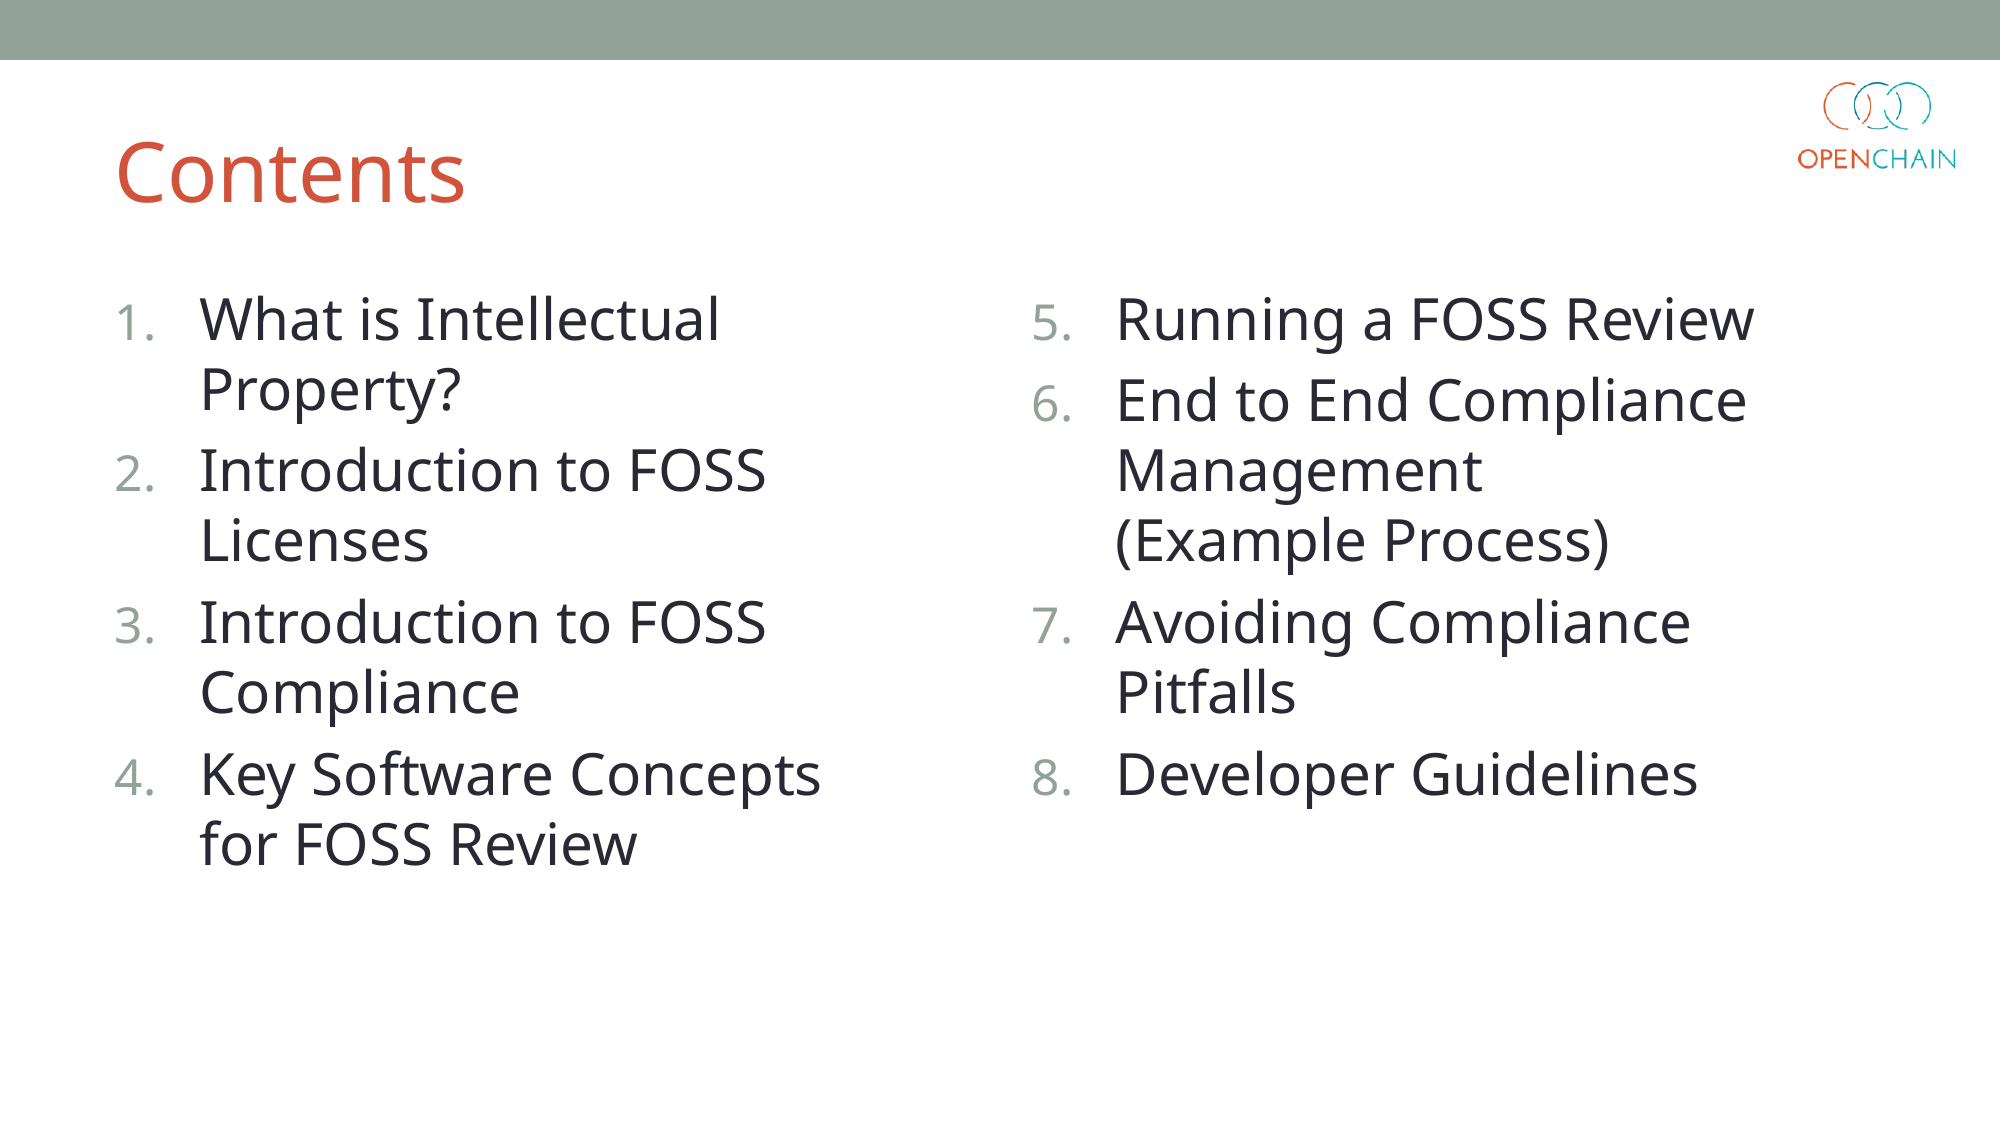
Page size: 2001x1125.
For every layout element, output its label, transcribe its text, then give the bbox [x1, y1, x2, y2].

text_box Contents [99, 87, 1900, 250]
picture [1798, 82, 1955, 169]
text_box Running a FOSS Review End to End Compliance Management (Example Process) Avoiding Compliance Pitfalls Developer Guidelines [1016, 274, 1900, 1049]
text_box What is Intellectual Property? Introduction to FOSS Licenses Introduction to FOSS Compliance Key Software Concepts for FOSS Review [99, 274, 984, 1049]
